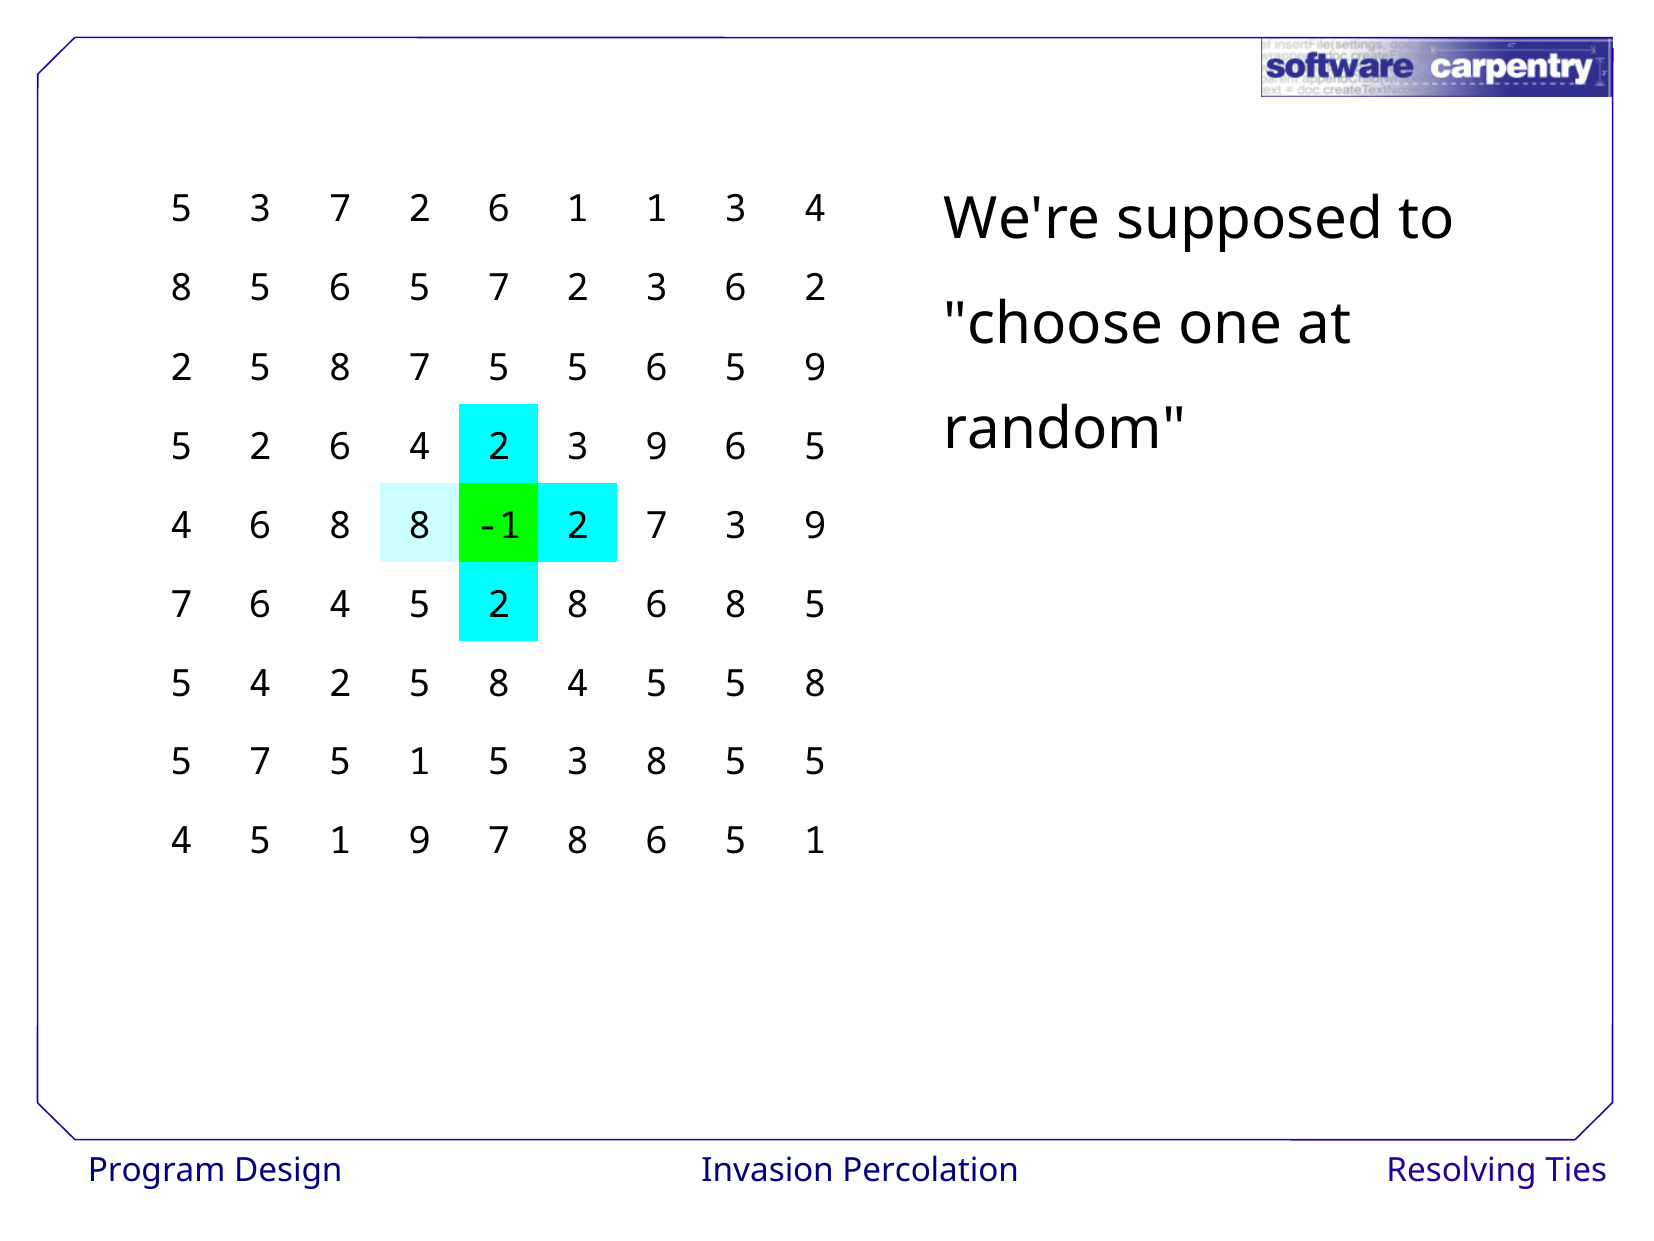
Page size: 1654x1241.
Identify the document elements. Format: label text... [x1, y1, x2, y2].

table_cell 5 [696, 720, 775, 799]
table_cell 8 [459, 641, 538, 720]
table_cell 2 [538, 245, 617, 326]
table_cell 5 [142, 720, 221, 799]
table_header 1 [617, 166, 696, 245]
table_cell 6 [617, 562, 696, 641]
table_cell 2 [142, 326, 221, 404]
table_cell 9 [775, 483, 855, 562]
table_cell 8 [696, 562, 775, 641]
table_cell 9 [380, 799, 459, 878]
table_cell 7 [221, 720, 300, 799]
table_cell 4 [142, 799, 221, 878]
table_header 3 [696, 166, 775, 245]
table_cell 4 [300, 562, 380, 641]
table_cell 8 [142, 245, 221, 326]
table_cell 5 [696, 326, 775, 404]
table_cell 5 [221, 799, 300, 878]
picture [1261, 39, 1613, 97]
table_cell 5 [617, 641, 696, 720]
table_header 6 [459, 166, 538, 245]
table_cell 4 [221, 641, 300, 720]
table_cell 5 [775, 404, 855, 483]
table_cell 5 [538, 326, 617, 404]
table_cell 6 [617, 799, 696, 878]
table_cell 7 [459, 799, 538, 878]
table_cell 4 [142, 483, 221, 562]
table_cell 2 [459, 404, 538, 483]
table_cell 7 [617, 483, 696, 562]
table_cell 5 [696, 641, 775, 720]
table_cell 4 [538, 641, 617, 720]
table_cell 2 [775, 245, 855, 326]
table_cell 5 [221, 245, 300, 326]
table_cell 6 [300, 404, 380, 483]
text_box We're supposed to "choose one at random" [929, 138, 1470, 469]
table_cell 1 [300, 799, 380, 878]
table_cell 7 [142, 562, 221, 641]
table_cell 8 [300, 483, 380, 562]
table_cell 7 [380, 326, 459, 404]
table_header 4 [775, 166, 855, 245]
table_cell 1 [775, 799, 855, 878]
table_cell 8 [538, 562, 617, 641]
table_cell 2 [459, 562, 538, 641]
table_cell 6 [617, 326, 696, 404]
table_cell 4 [380, 404, 459, 483]
table_cell 3 [538, 404, 617, 483]
table_cell 8 [617, 720, 696, 799]
table_cell 5 [142, 404, 221, 483]
table_cell 1 [380, 720, 459, 799]
table_cell 5 [221, 326, 300, 404]
table_cell 6 [221, 483, 300, 562]
table_cell 5 [380, 641, 459, 720]
table_header 7 [300, 166, 380, 245]
table_cell 6 [221, 562, 300, 641]
table_cell 7 [459, 245, 538, 326]
table_cell 6 [300, 245, 380, 326]
table_header 1 [538, 166, 617, 245]
table_cell 2 [538, 483, 617, 562]
table_cell -1 [459, 483, 538, 562]
table_cell 8 [300, 326, 380, 404]
table_header 3 [221, 166, 300, 245]
table_cell 2 [221, 404, 300, 483]
table_cell 6 [696, 245, 775, 326]
table_cell 5 [459, 720, 538, 799]
table_cell 5 [775, 562, 855, 641]
table_cell 3 [617, 245, 696, 326]
table_cell 8 [775, 641, 855, 720]
table_header 5 [142, 166, 221, 245]
table_cell 8 [380, 483, 459, 562]
table_cell 5 [142, 641, 221, 720]
table_cell 2 [300, 641, 380, 720]
table_cell 3 [538, 720, 617, 799]
table_cell 8 [538, 799, 617, 878]
table_cell 9 [775, 326, 855, 404]
table_cell 9 [617, 404, 696, 483]
table_cell 5 [696, 799, 775, 878]
table_cell 5 [300, 720, 380, 799]
table_cell 5 [459, 326, 538, 404]
table_cell 5 [775, 720, 855, 799]
table_header 2 [380, 166, 459, 245]
table_cell 5 [380, 245, 459, 326]
table_cell 5 [380, 562, 459, 641]
table_cell 3 [696, 483, 775, 562]
table_cell 6 [696, 404, 775, 483]
